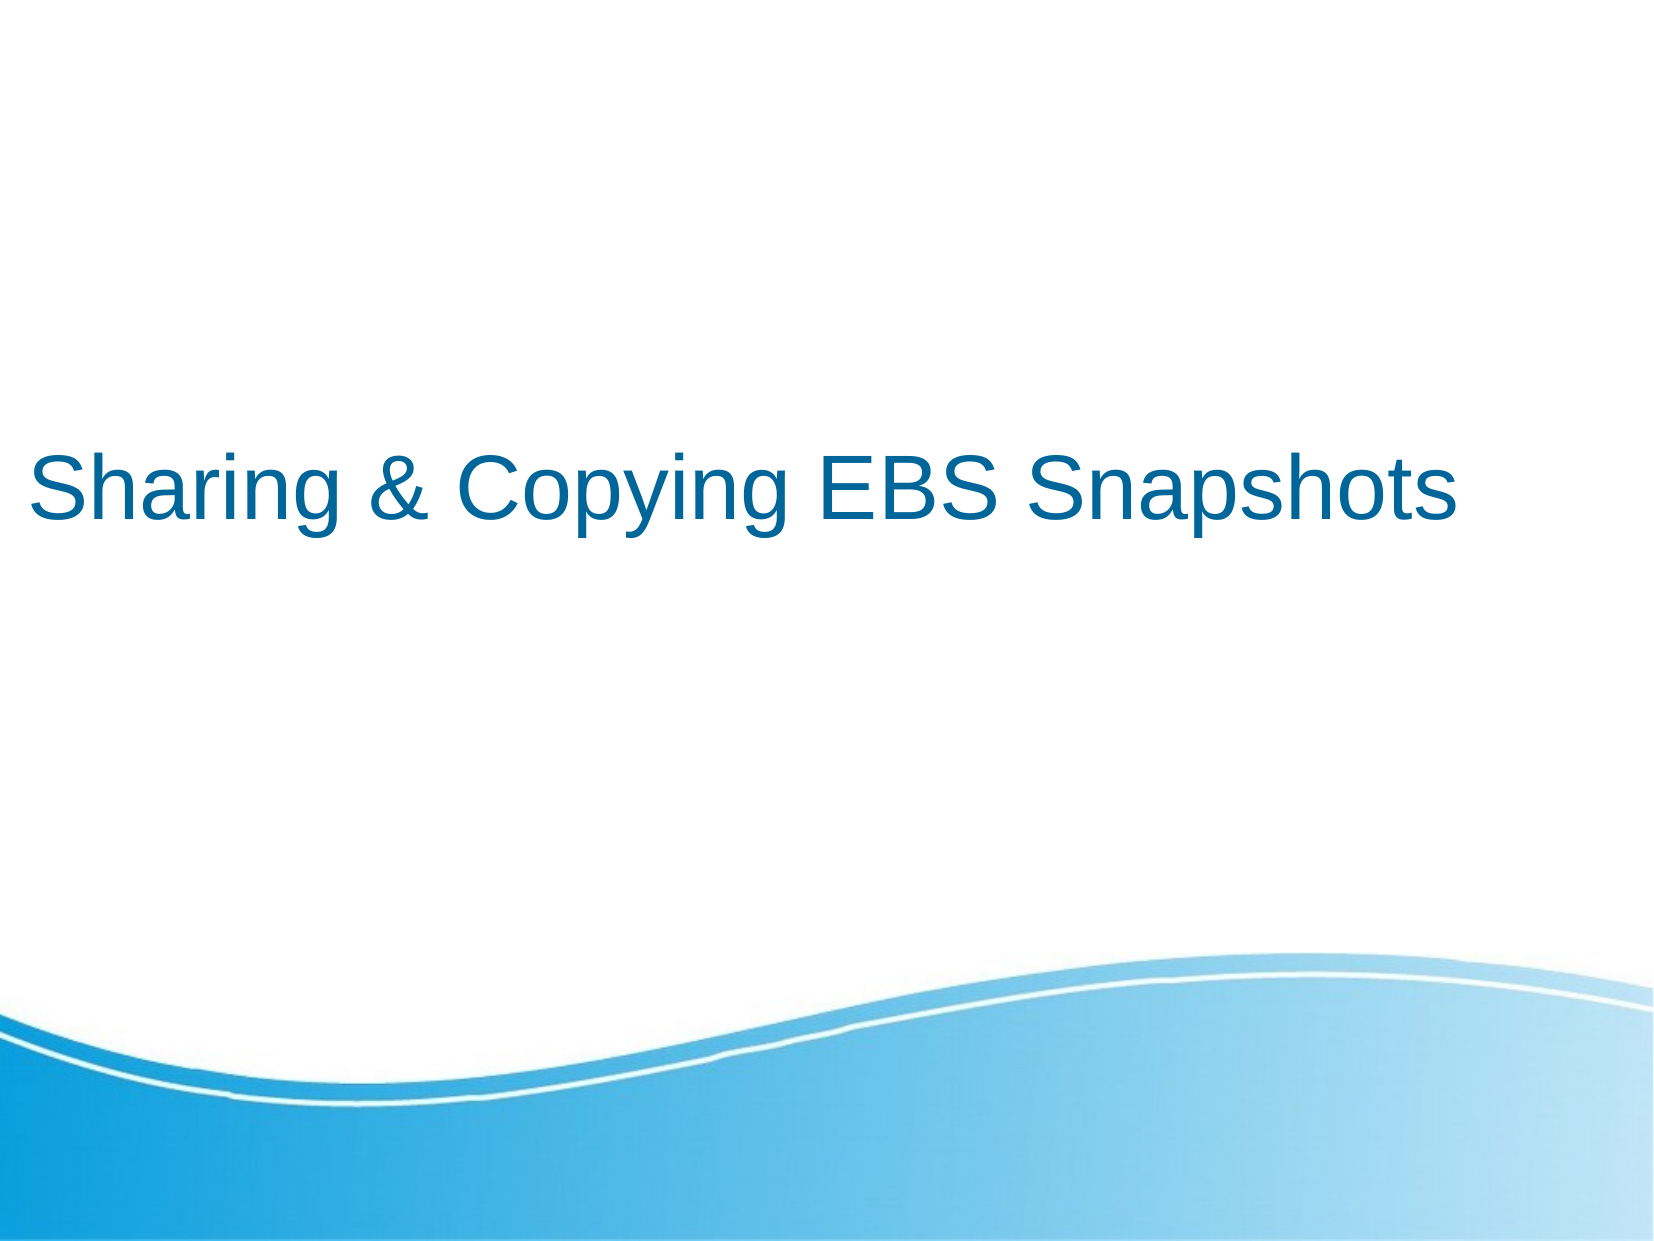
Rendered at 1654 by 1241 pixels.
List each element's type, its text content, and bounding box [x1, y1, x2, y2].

picture [0, 952, 1654, 1241]
title Sharing & Copying EBS Snapshots [0, 384, 1489, 592]
